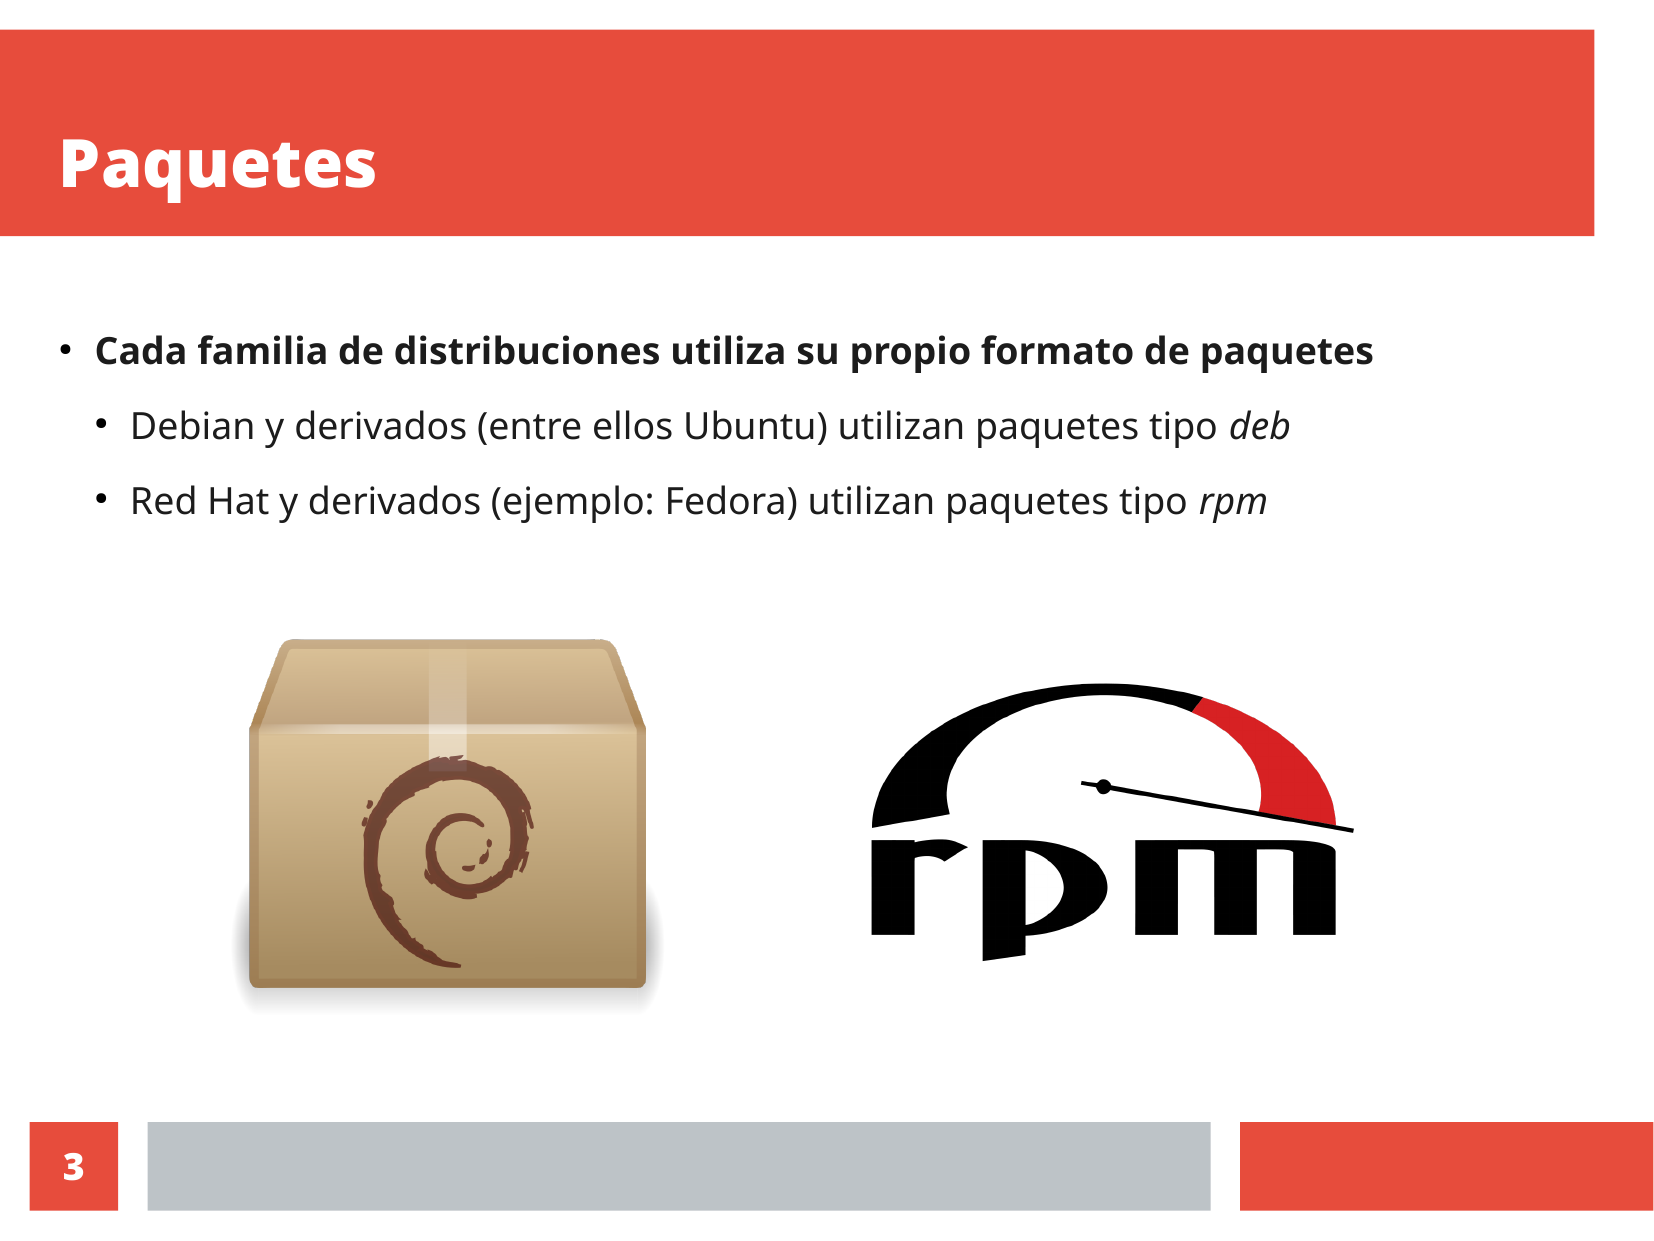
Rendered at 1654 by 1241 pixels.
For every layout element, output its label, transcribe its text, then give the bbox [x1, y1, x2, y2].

picture [221, 564, 674, 1016]
picture [866, 678, 1359, 966]
title Paquetes [59, 59, 1595, 207]
list Cada familia de distribuciones utiliza su propio formato de paquetes Debian y derivados (entre ellos Ubuntu) utilizan paquetes tipo deb Red Hat y derivados (ejemplo: Fedora) utilizan paquetes tipo rpm [59, 324, 1565, 1093]
